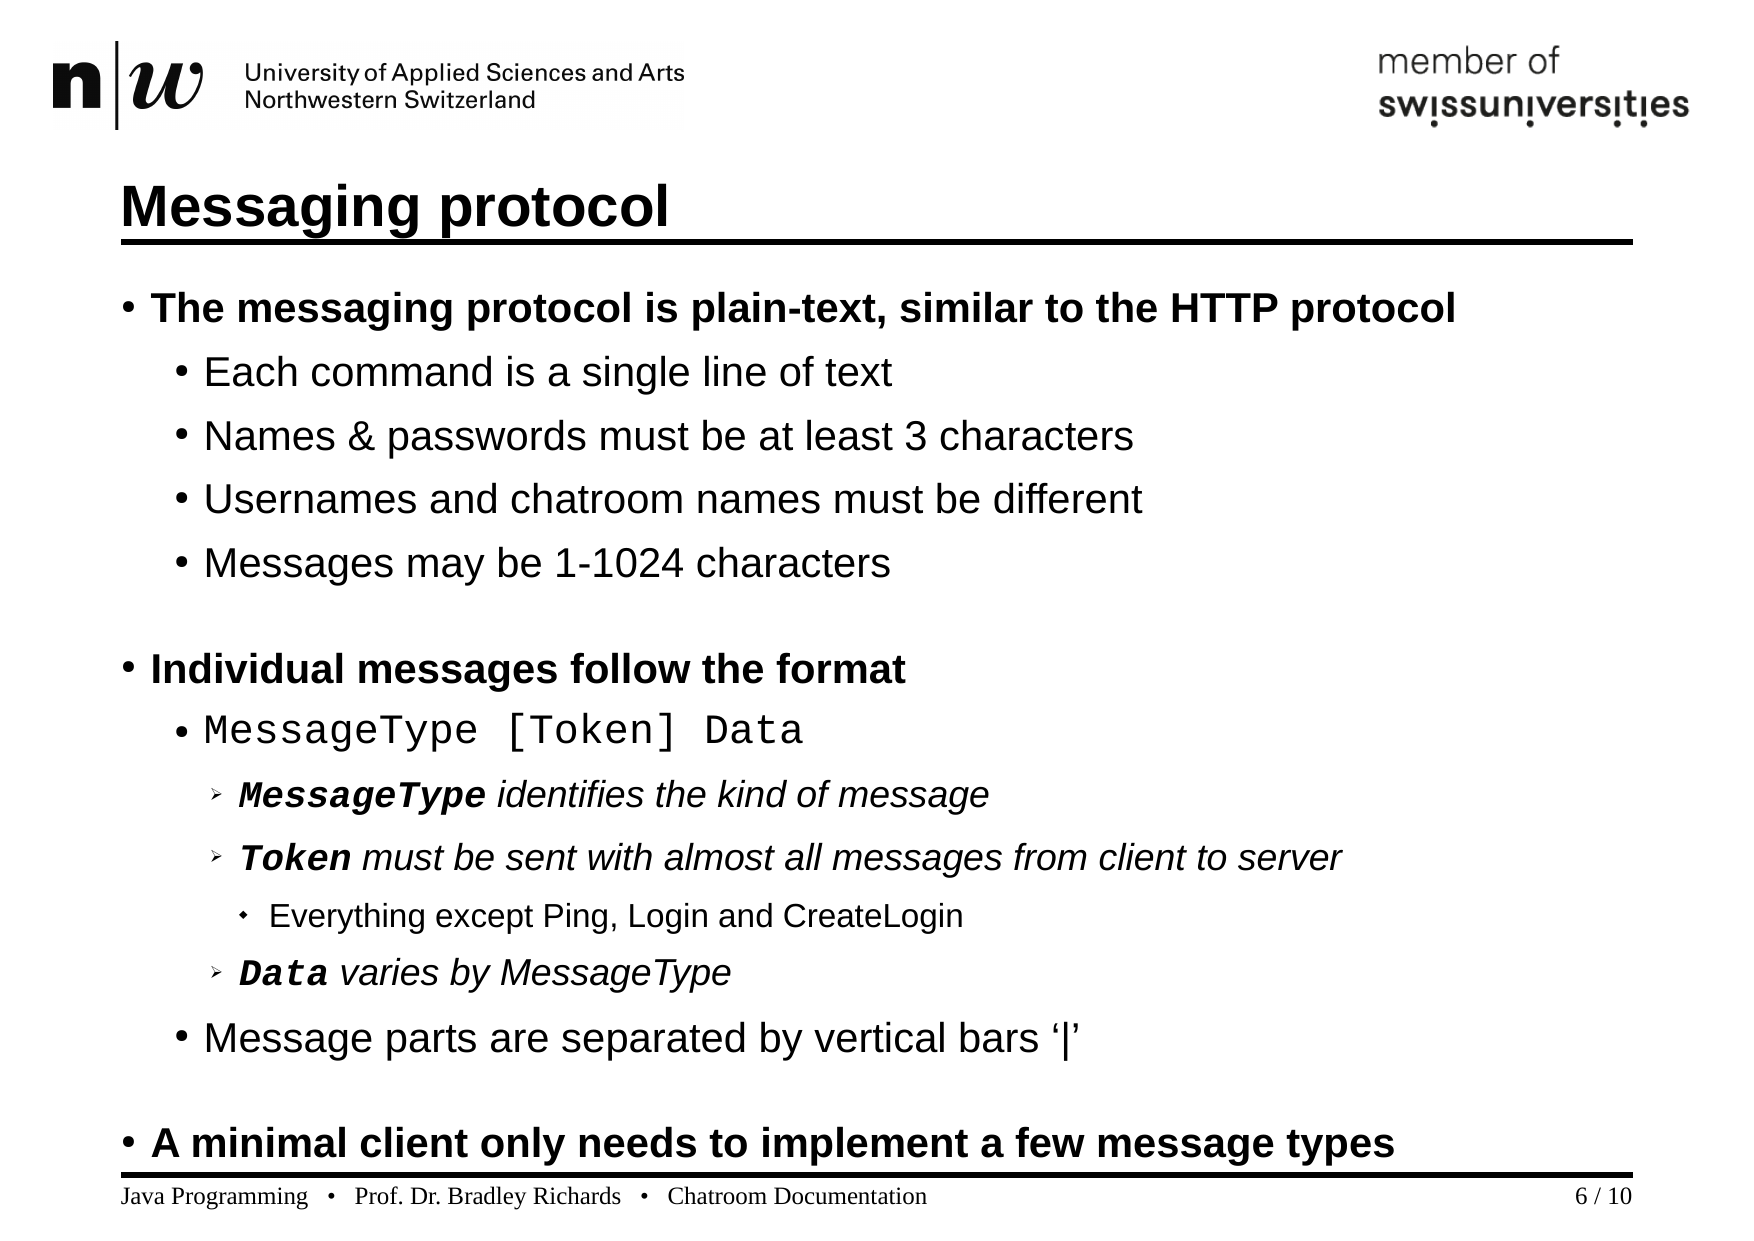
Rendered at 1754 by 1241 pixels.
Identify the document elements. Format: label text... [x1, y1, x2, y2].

picture [53, 41, 684, 130]
title Messaging protocol [120, 173, 1633, 239]
picture [1376, 41, 1692, 130]
list The messaging protocol is plain-text, similar to the HTTP protocol Each command is a single line of text Names & passwords must be at least 3 characters Usernames and chatroom names must be different Messages may be 1-1024 characters Individual messages follow the format MessageType [Token] Data MessageType identifies the kind of message Token must be sent with almost all messages from client to server Everything except Ping, Login and CreateLogin Data varies by MessageType Message parts are separated by vertical bars ‘|’ A minimal client only needs to implement a few message types [121, 277, 1633, 1167]
